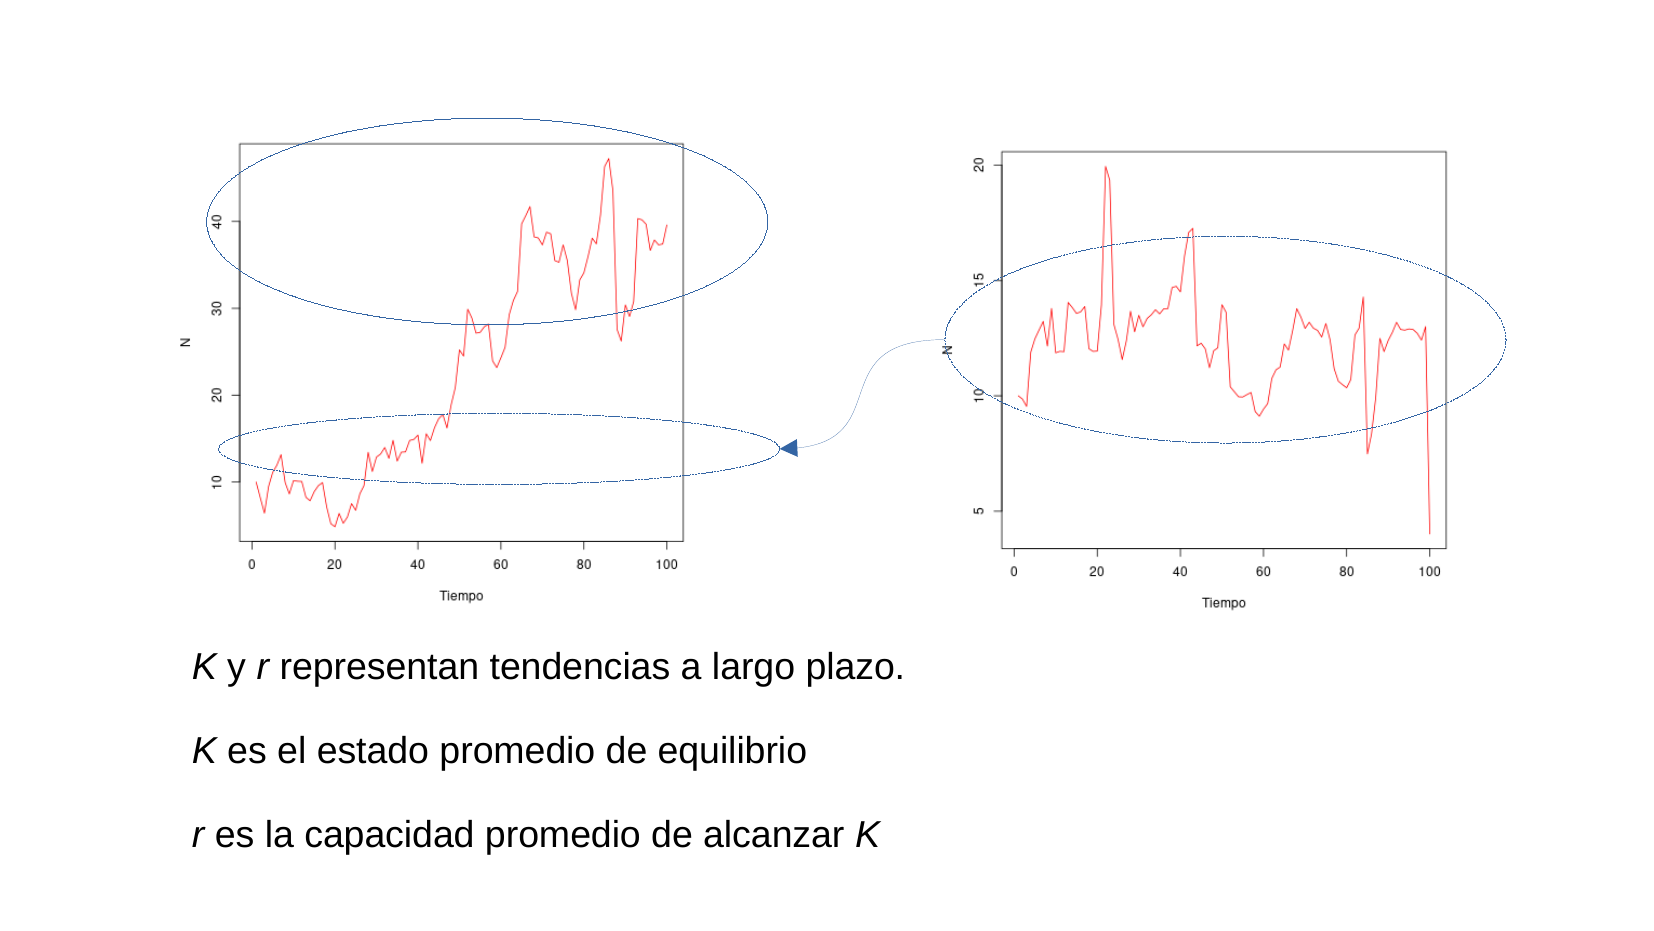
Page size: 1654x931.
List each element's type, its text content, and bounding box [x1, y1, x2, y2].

picture [938, 88, 1479, 628]
picture [176, 80, 716, 621]
text_box K y r representan tendencias a largo plazo. K es el estado promedio de equilibrio r es la capacidad promedio de alcanzar K [177, 637, 1565, 863]
